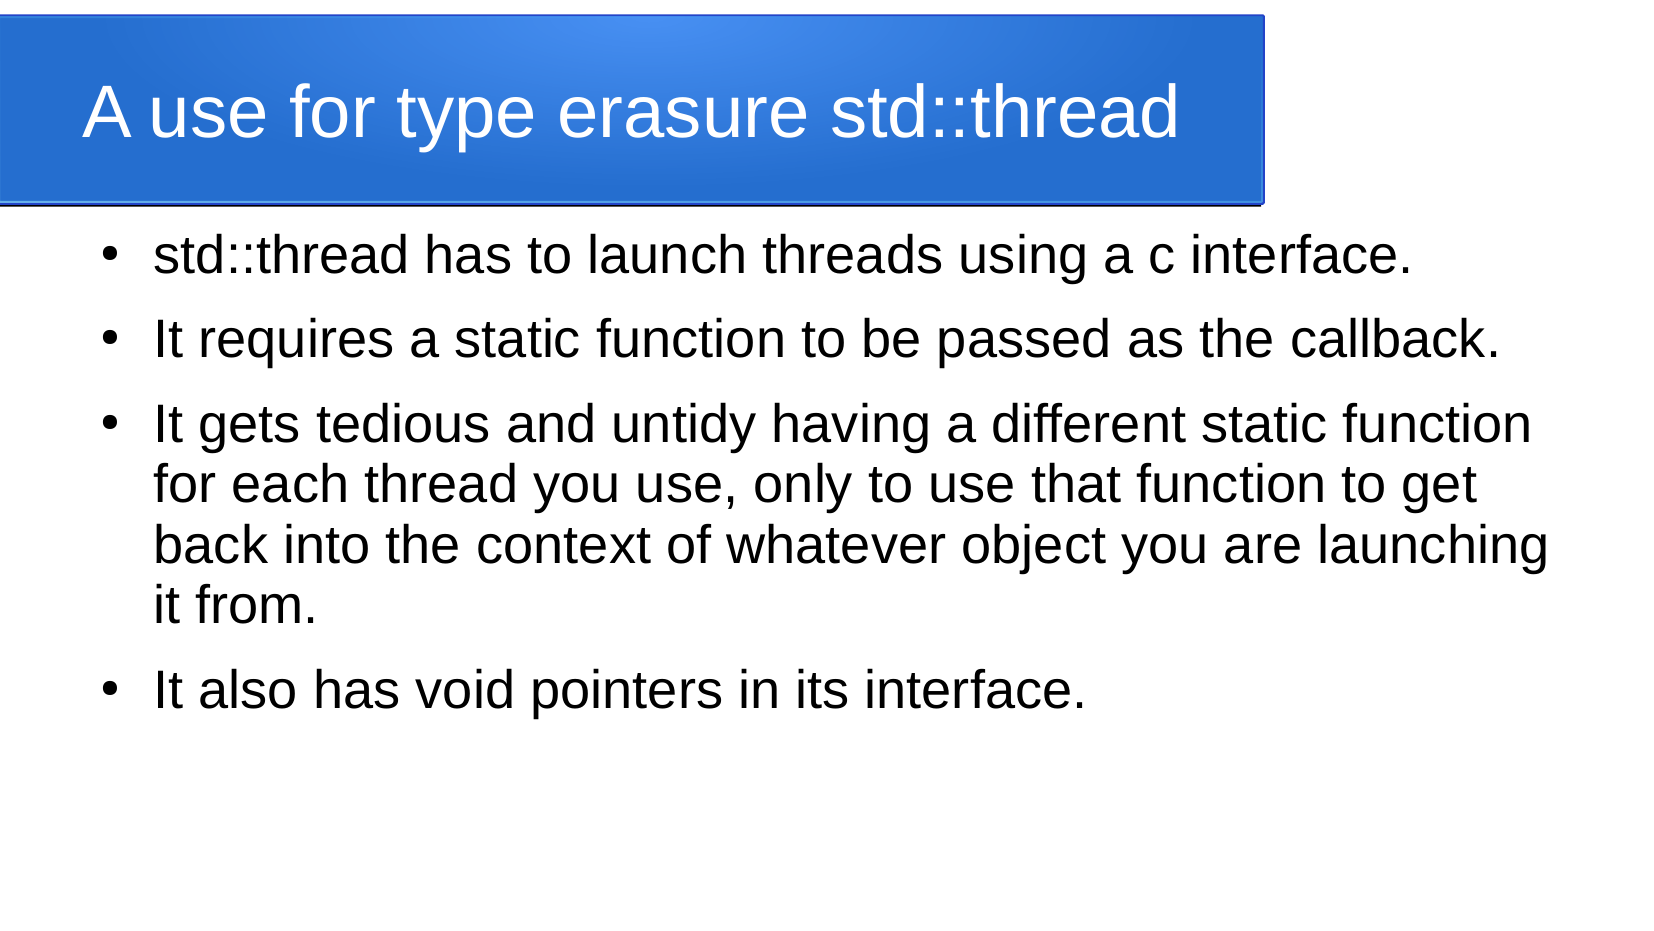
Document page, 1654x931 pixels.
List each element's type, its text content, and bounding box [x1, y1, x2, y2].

title A use for type erasure std::thread [82, 35, 1235, 189]
list std::thread has to launch threads using a c interface. It requires a static function to be passed as the callback. It gets tedious and untidy having a different static function for each thread you use, only to use that function to get back into the context of whatever object you are launching it from. It also has void pointers in its interface. [82, 224, 1571, 764]
